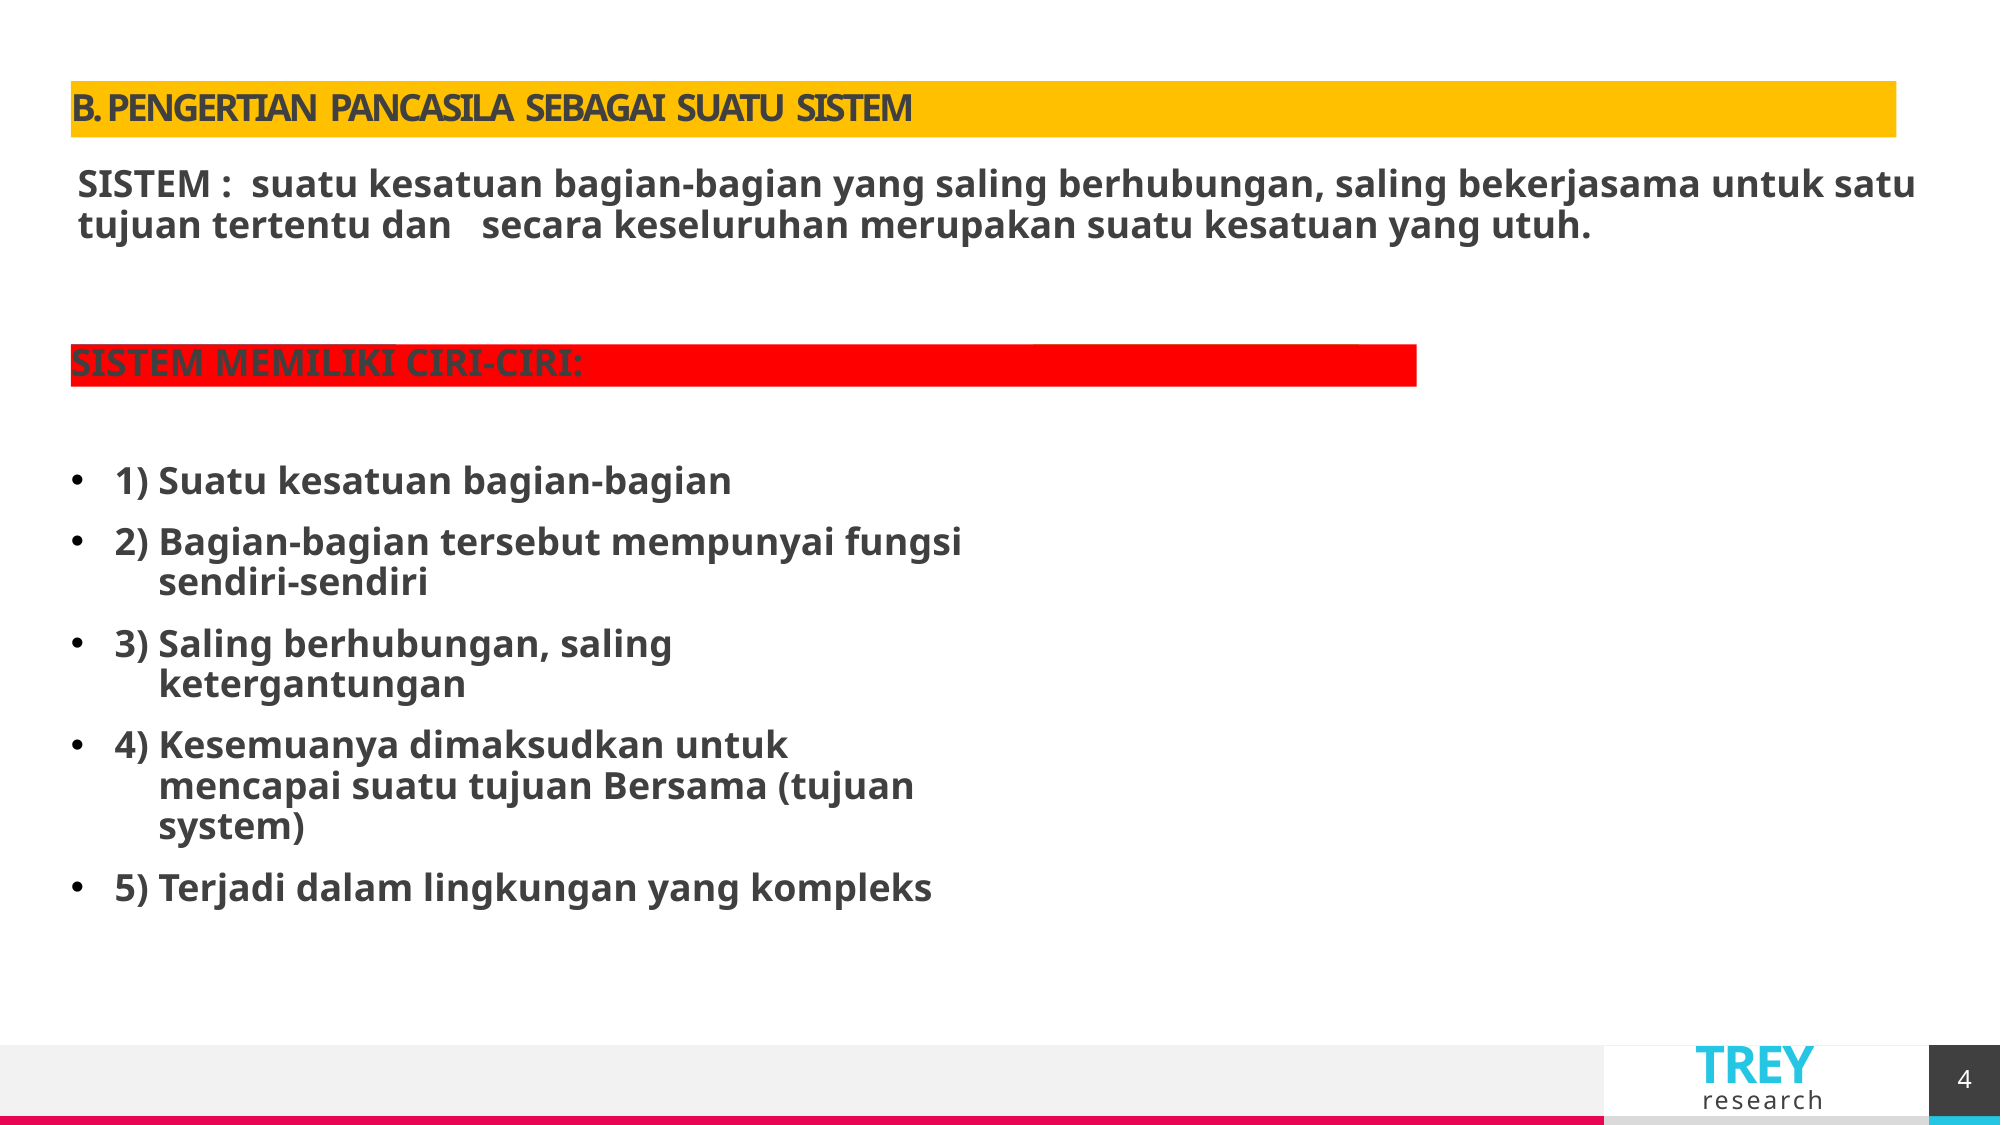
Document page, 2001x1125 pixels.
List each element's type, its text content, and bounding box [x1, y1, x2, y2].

list SISTEM : suatu kesatuan bagian-bagian yang saling berhubungan, saling bekerjasama untuk satu tujuan tertentu dan secara keseluruhan merupakan suatu kesatuan yang utuh. [77, 165, 1930, 284]
list SISTEM MEMILIKI CIRI-CIRI: [70, 344, 1417, 387]
text_box [1929, 1045, 2000, 1117]
list 1) Suatu kesatuan bagian-bagian 2) Bagian-bagian tersebut mempunyai fungsi sendiri-sendiri 3) Saling berhubungan, saling ketergantungan 4) Kesemuanya dimaksudkan untuk mencapai suatu tujuan Bersama (tujuan system) 5) Terjadi dalam lingkungan yang kompleks [70, 461, 969, 1016]
title B. PENGERTIAN PANCASILA SEBAGAI SUATU SISTEM [70, 81, 1897, 138]
